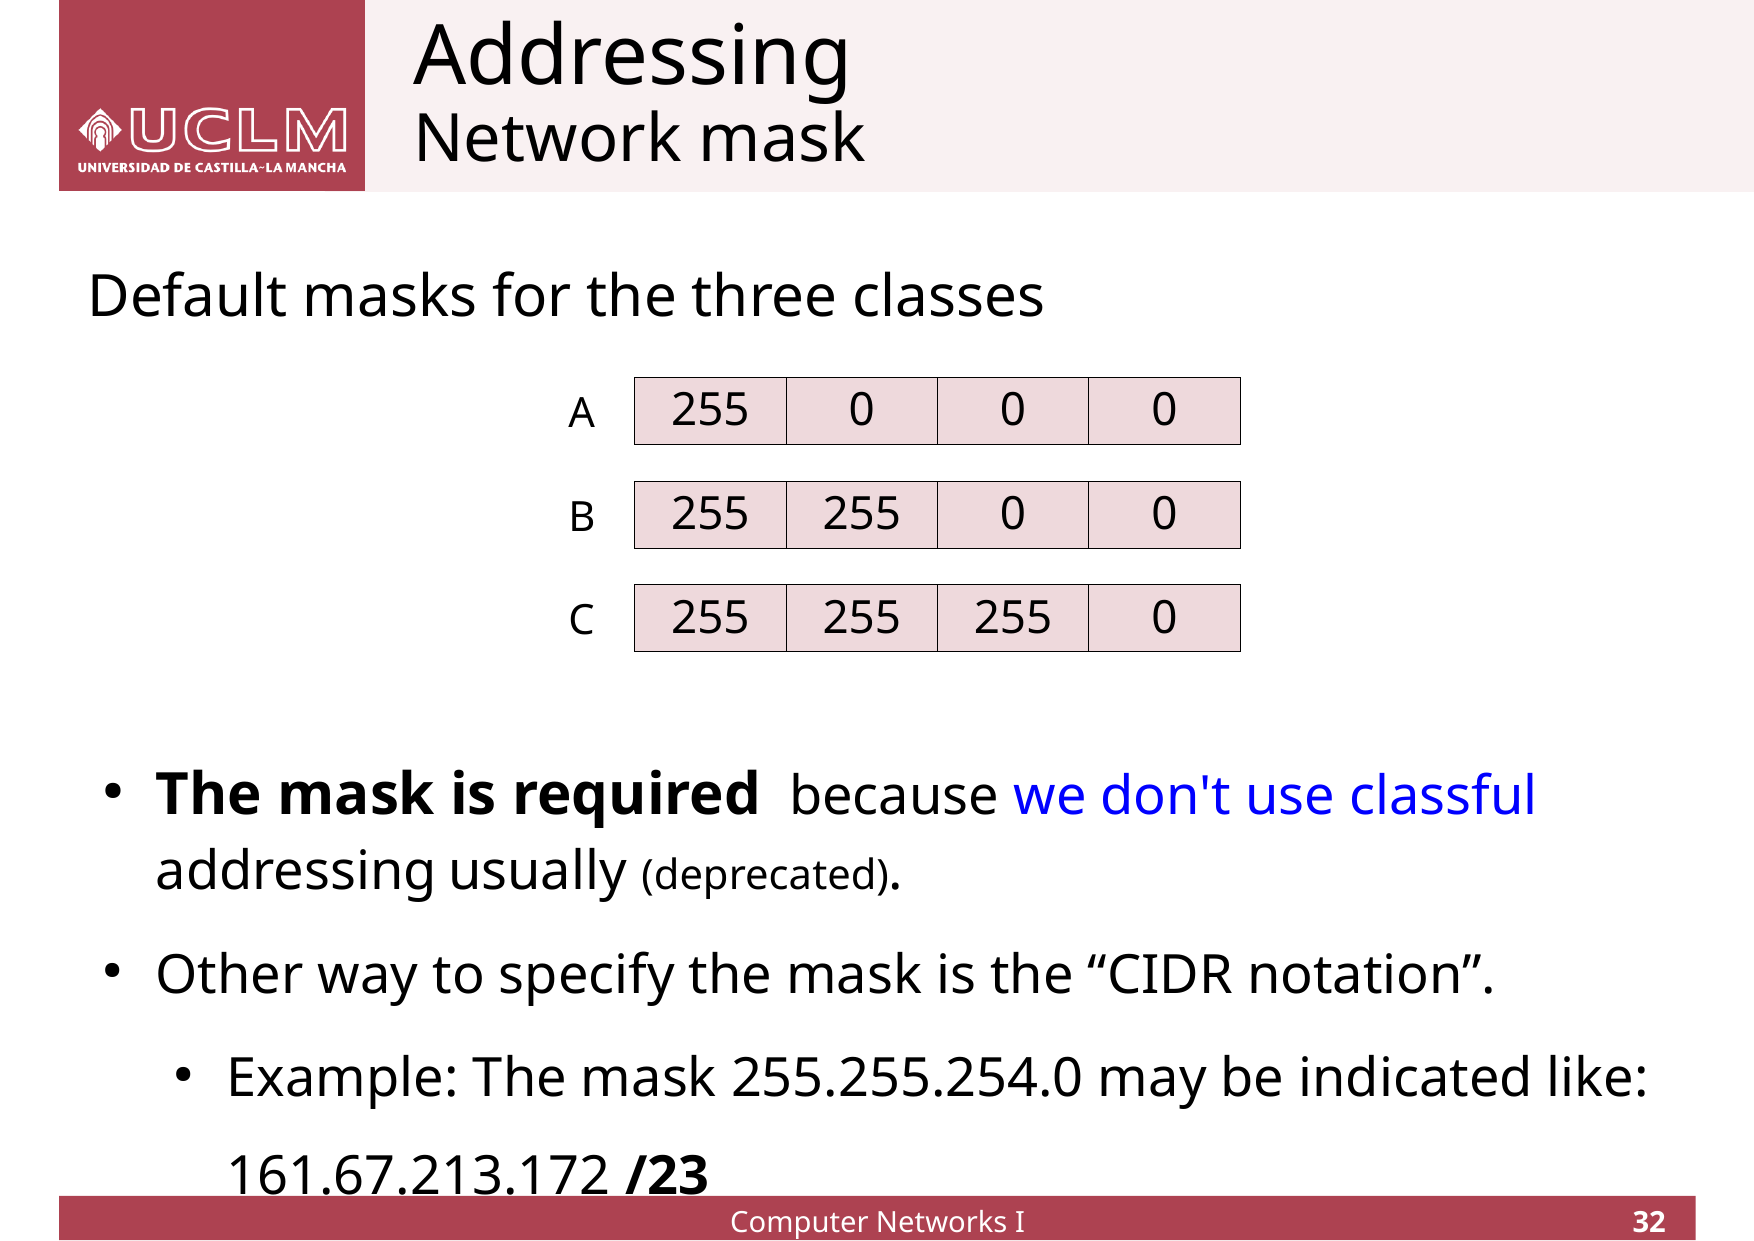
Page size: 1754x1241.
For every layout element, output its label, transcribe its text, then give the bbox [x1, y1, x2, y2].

text_box 255 [786, 481, 937, 549]
text_box 0 [1088, 377, 1241, 445]
text_box 255 [786, 584, 937, 652]
text_box A [568, 377, 597, 446]
text_box 0 [937, 377, 1088, 445]
list Default masks for the three classes [87, 254, 1667, 752]
text_box 255 [634, 481, 786, 549]
text_box 0 [786, 377, 937, 445]
text_box 0 [937, 481, 1088, 549]
title Addressing Network mask [413, 0, 1667, 198]
picture [59, 0, 365, 191]
text_box 255 [937, 584, 1088, 652]
list The mask is required because we don't use classful addressing usually (deprecated). Other way to specify the mask is the “CIDR notation”. Example: The mask 255.255.254.0 may be indicated like: 161.67.213.172 /23 [84, 752, 1720, 1171]
text_box 0 [1088, 584, 1241, 652]
text_box C [568, 585, 599, 653]
text_box 255 [634, 584, 786, 652]
text_box B [568, 481, 597, 549]
text_box 0 [1088, 481, 1241, 549]
text_box 255 [634, 377, 786, 445]
